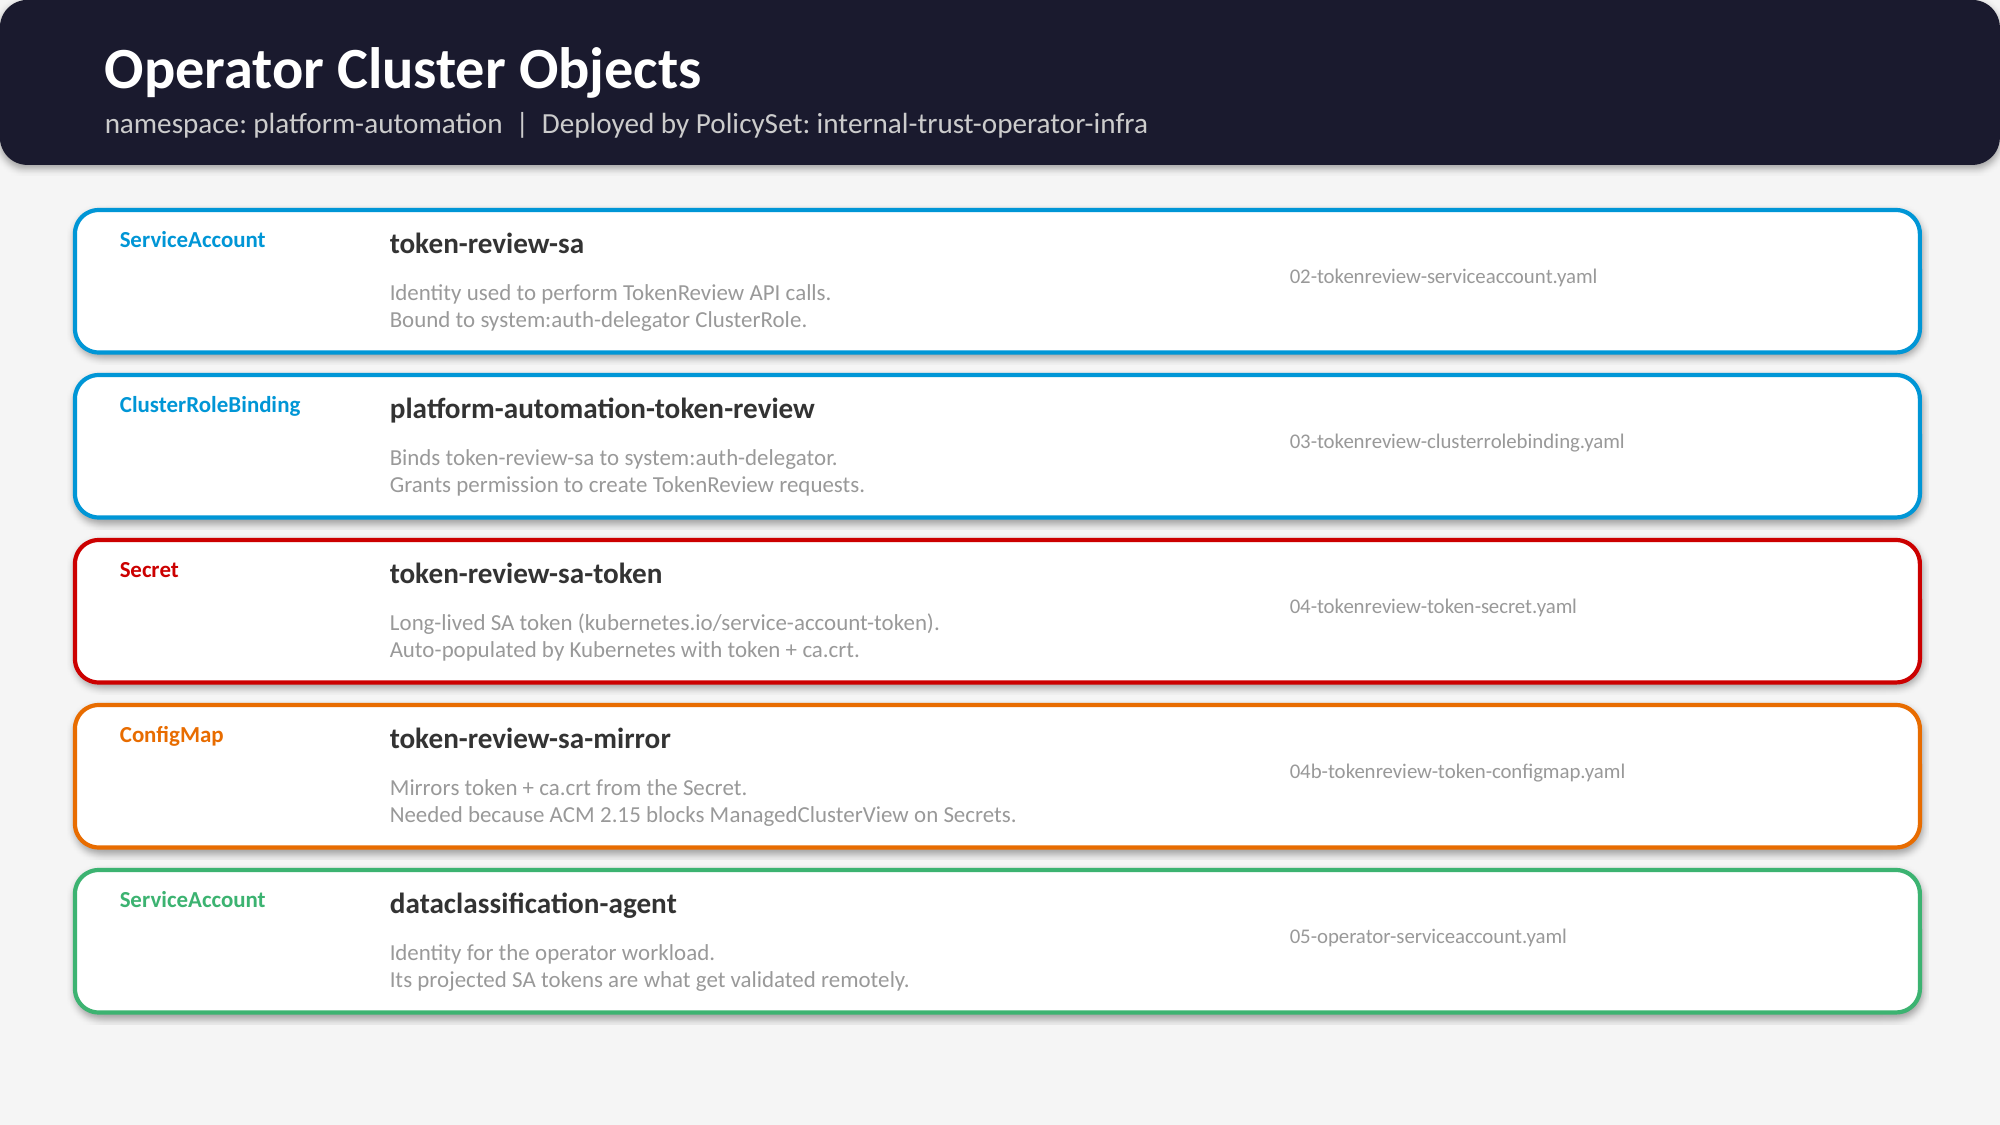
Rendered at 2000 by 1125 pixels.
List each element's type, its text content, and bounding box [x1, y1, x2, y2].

text_box Identity used to perform TokenReview API calls. Bound to system:auth-delegator ClusterRole. [374, 269, 1125, 340]
text_box [74, 870, 1920, 1013]
text_box 03-tokenreview-clusterrolebinding.yaml [1274, 420, 1875, 460]
text_box [74, 705, 1920, 848]
text_box dataclassification-agent [374, 877, 900, 928]
text_box [74, 210, 1920, 353]
text_box Secret [104, 547, 374, 590]
text_box [0, 0, 2000, 165]
text_box Long-lived SA token (kubernetes.io/service-account-token). Auto-populated by Kubernetes with token + ca.crt. [374, 599, 1125, 670]
text_box token-review-sa-mirror [374, 712, 900, 763]
text_box ServiceAccount [104, 877, 374, 920]
text_box Mirrors token + ca.crt from the Secret. Needed because ACM 2.15 blocks ManagedClusterView on Secrets. [374, 764, 1125, 835]
text_box token-review-sa-token [374, 547, 900, 598]
text_box platform-automation-token-review [374, 382, 900, 433]
text_box ClusterRoleBinding [104, 382, 374, 425]
text_box 04b-tokenreview-token-configmap.yaml [1274, 750, 1875, 790]
text_box 04-tokenreview-token-secret.yaml [1274, 585, 1875, 625]
text_box Operator Cluster Objects [89, 22, 1590, 97]
text_box 05-operator-serviceaccount.yaml [1274, 915, 1875, 955]
text_box [74, 375, 1920, 518]
text_box ServiceAccount [104, 217, 374, 260]
text_box ConfigMap [104, 712, 374, 755]
text_box 02-tokenreview-serviceaccount.yaml [1274, 254, 1875, 295]
text_box token-review-sa [374, 217, 900, 268]
text_box [74, 539, 1920, 683]
text_box Identity for the operator workload. Its projected SA tokens are what get validated remotely. [374, 929, 1125, 1000]
text_box Binds token-review-sa to system:auth-delegator. Grants permission to create TokenReview requests. [374, 434, 1125, 505]
text_box namespace: platform-automation | Deployed by PolicySet: internal-trust-operator-infra [89, 97, 1590, 148]
